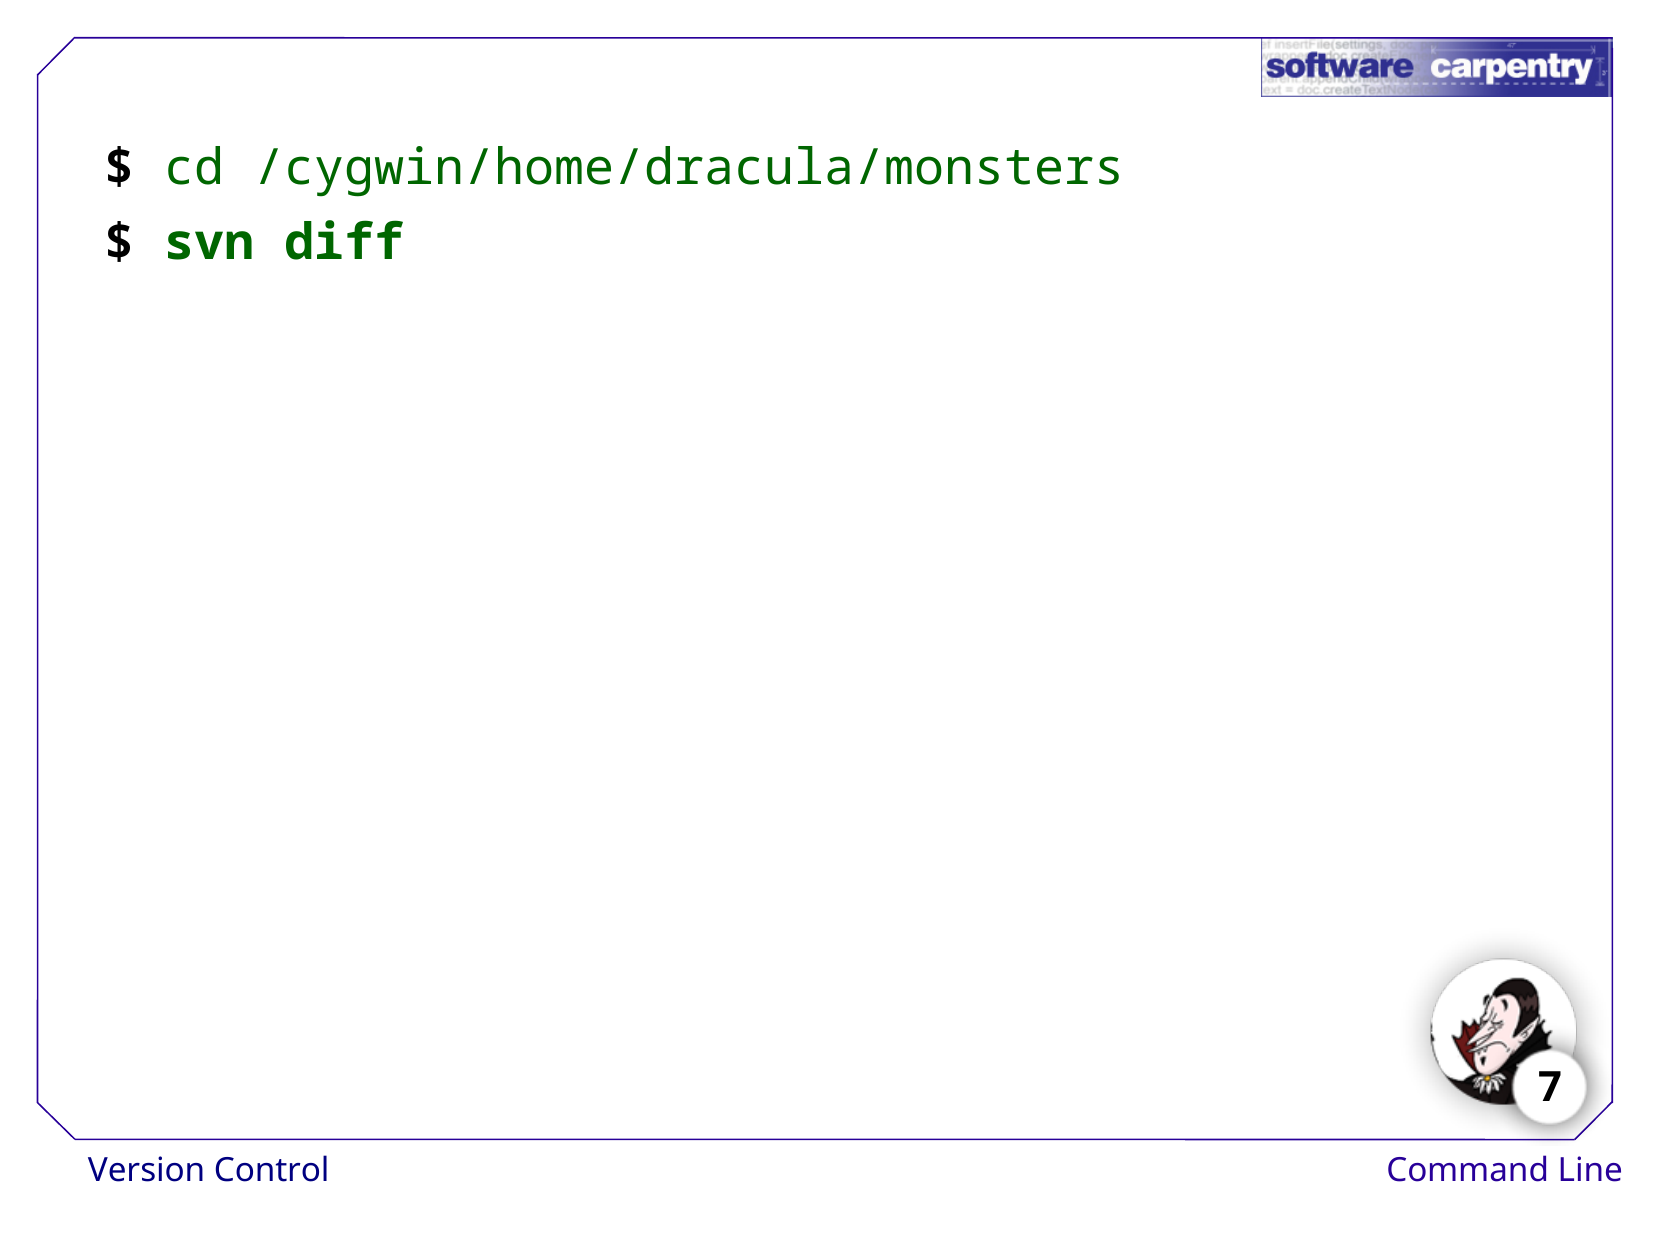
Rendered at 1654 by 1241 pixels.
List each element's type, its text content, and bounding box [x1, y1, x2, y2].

picture [1261, 39, 1613, 97]
picture [1393, 926, 1618, 1146]
text_box $ cd /cygwin/home/dracula/monsters $ svn diff [89, 112, 1572, 1036]
text_box 7 [1505, 1057, 1595, 1119]
